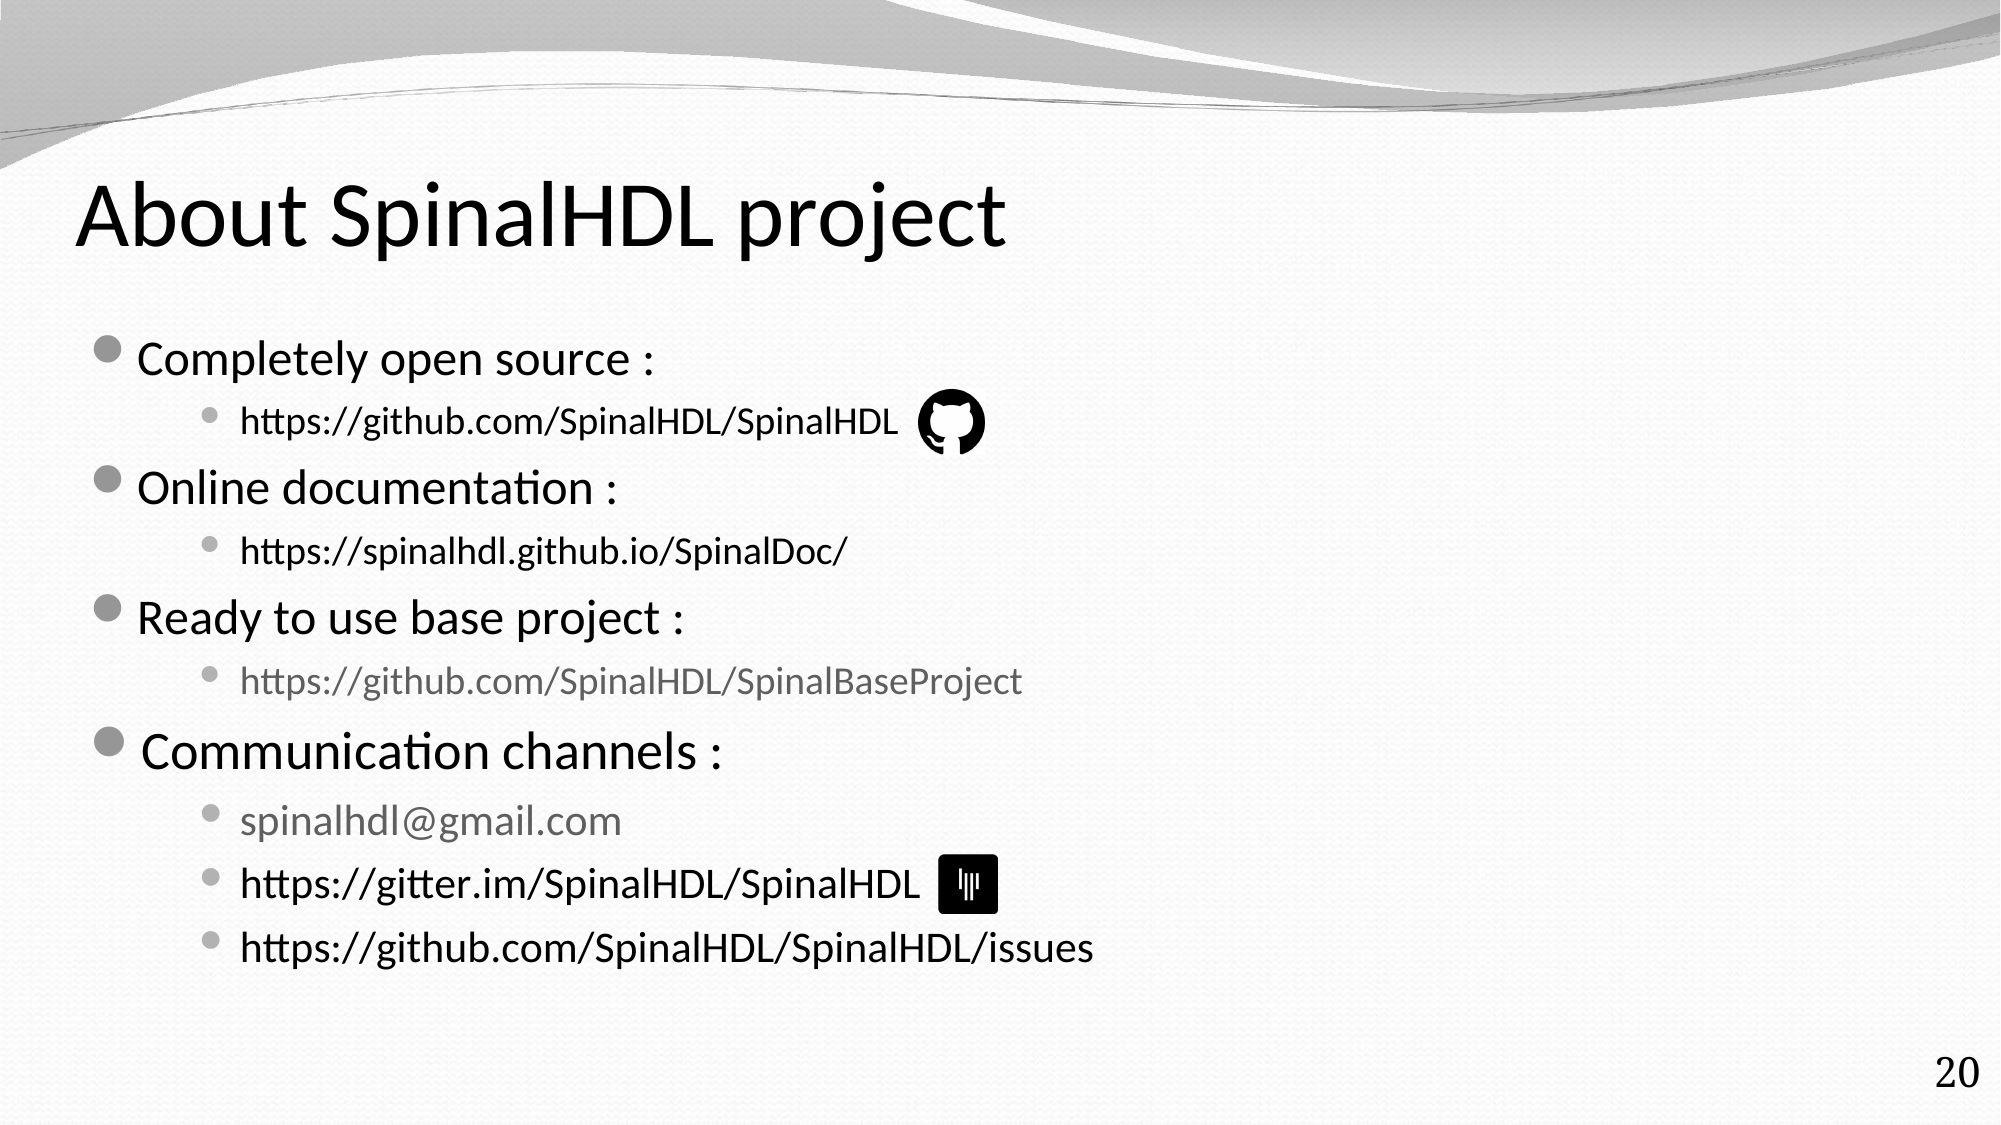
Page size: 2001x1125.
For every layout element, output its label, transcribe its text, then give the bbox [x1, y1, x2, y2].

list Completely open source : https://github.com/SpinalHDL/SpinalHDL Online documentation : https://spinalhdl.github.io/SpinalDoc/ Ready to use base project : https://github.com/SpinalHDL/SpinalBaseProject Communication channels : spinalhdl@gmail.com https://gitter.im/SpinalHDL/SpinalHDL https://github.com/SpinalHDL/SpinalHDL/issues [75, 317, 1426, 1038]
picture [0, 0, 2001, 1125]
text_box <numéro> [1813, 1042, 1981, 1103]
title About SpinalHDL project [75, 78, 1426, 266]
